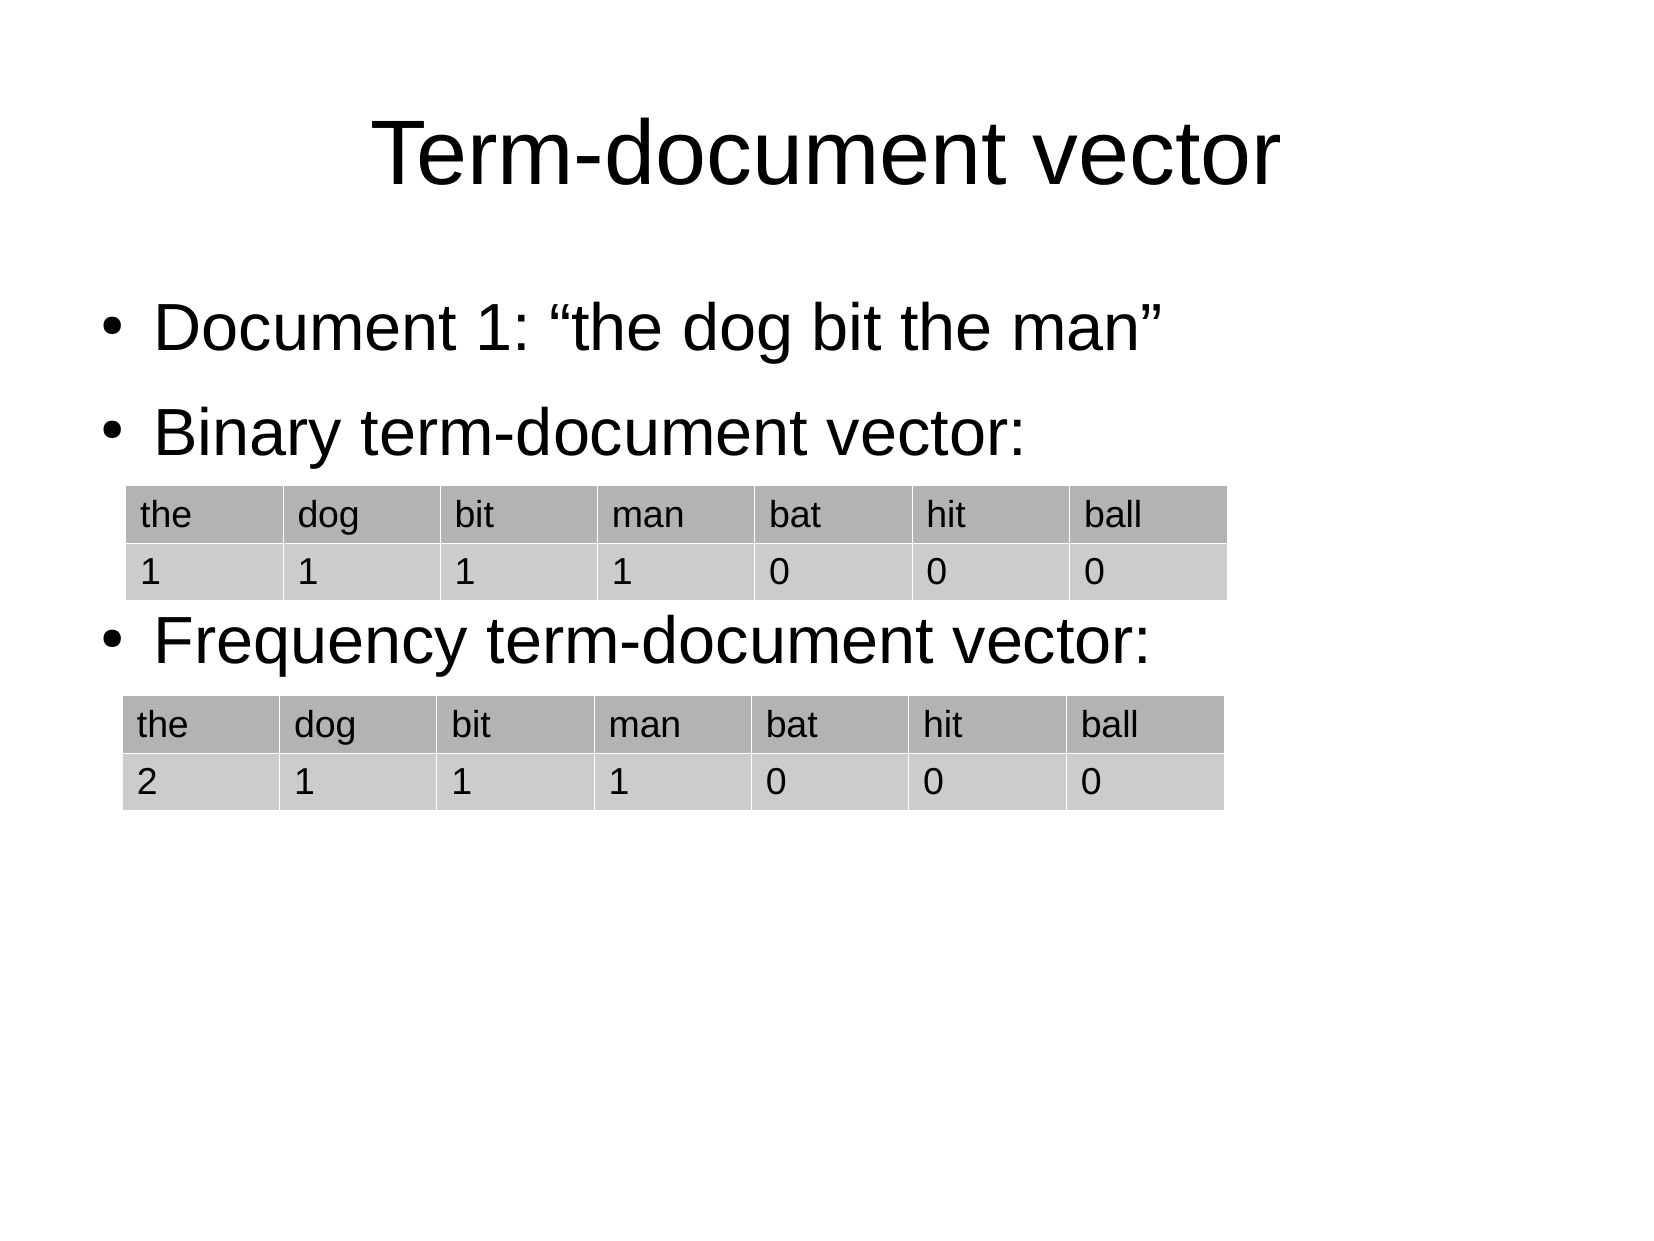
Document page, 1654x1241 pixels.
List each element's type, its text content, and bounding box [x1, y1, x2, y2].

title Term-document vector [82, 49, 1571, 257]
table_header hit [913, 486, 1069, 543]
table_header dog [280, 696, 436, 753]
table_header bat [755, 486, 912, 543]
table_cell 0 [752, 754, 908, 810]
table_header the [126, 486, 283, 543]
table_cell 0 [913, 544, 1069, 600]
table_header man [595, 696, 751, 753]
table_cell 0 [1067, 754, 1224, 810]
table_header ball [1067, 696, 1224, 753]
table_header hit [909, 696, 1066, 753]
table_cell 1 [284, 544, 440, 600]
table_header bat [752, 696, 908, 753]
table_header man [598, 486, 754, 543]
table_cell 0 [909, 754, 1066, 810]
table_cell 1 [441, 544, 597, 600]
table_cell 1 [126, 544, 283, 600]
table_cell 0 [755, 544, 912, 600]
table_header dog [284, 486, 440, 543]
table_cell 2 [123, 754, 279, 810]
table_cell 1 [280, 754, 436, 810]
table_cell 1 [437, 754, 594, 810]
table_header ball [1070, 486, 1227, 543]
table_header the [123, 696, 279, 753]
table_header bit [441, 486, 597, 543]
table_header bit [437, 696, 594, 753]
table_cell 1 [598, 544, 754, 600]
list Document 1: “the dog bit the man” Binary term-document vector: Frequency term-document vector: [82, 290, 1571, 1010]
table_cell 1 [595, 754, 751, 810]
table_cell 0 [1070, 544, 1227, 600]
